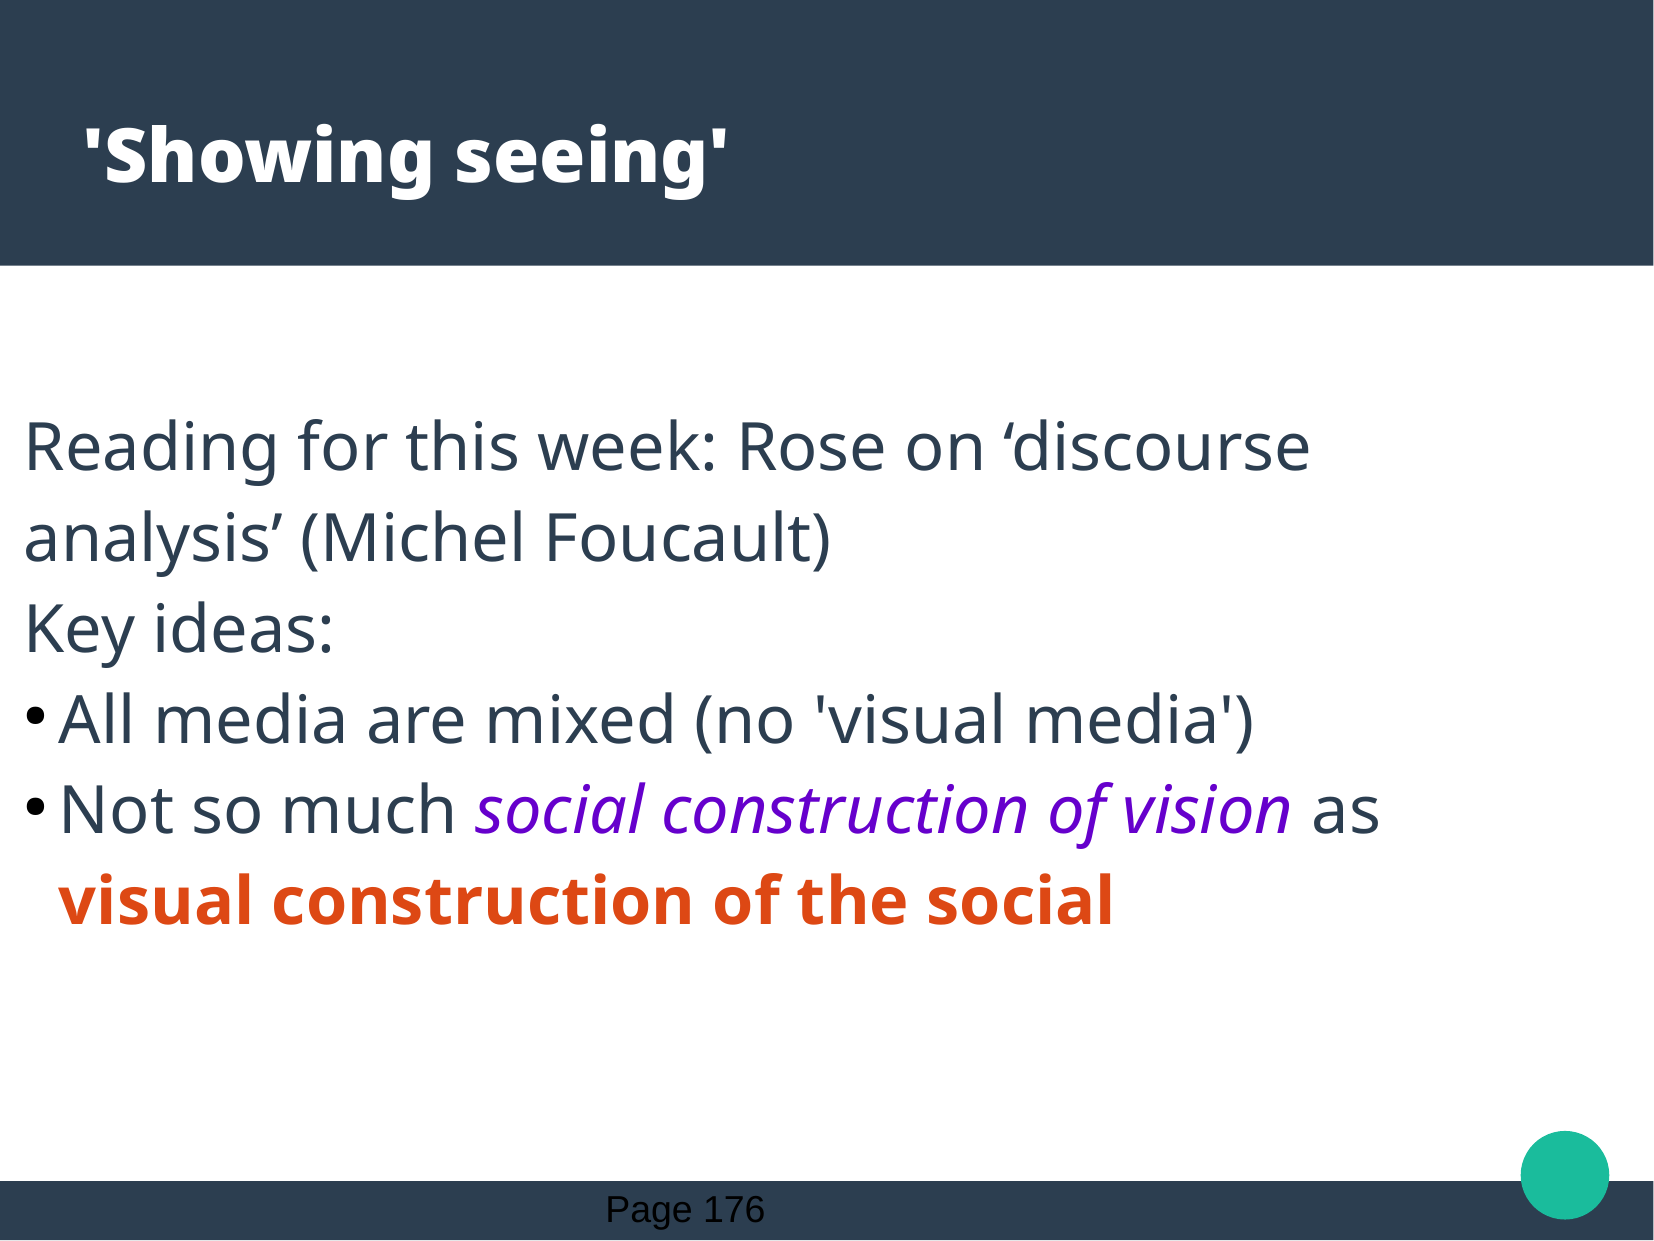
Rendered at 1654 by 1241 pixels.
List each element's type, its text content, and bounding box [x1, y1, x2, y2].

text_box Page 176 [590, 1181, 910, 1241]
subtitle Reading for this week: Rose on ‘discourse analysis’ (Michel Foucault) Key ideas: All media are mixed (no 'visual media') Not so much social construction of vision as visual construction of the social [23, 307, 1560, 1037]
title 'Showing seeing' [82, 0, 1571, 308]
